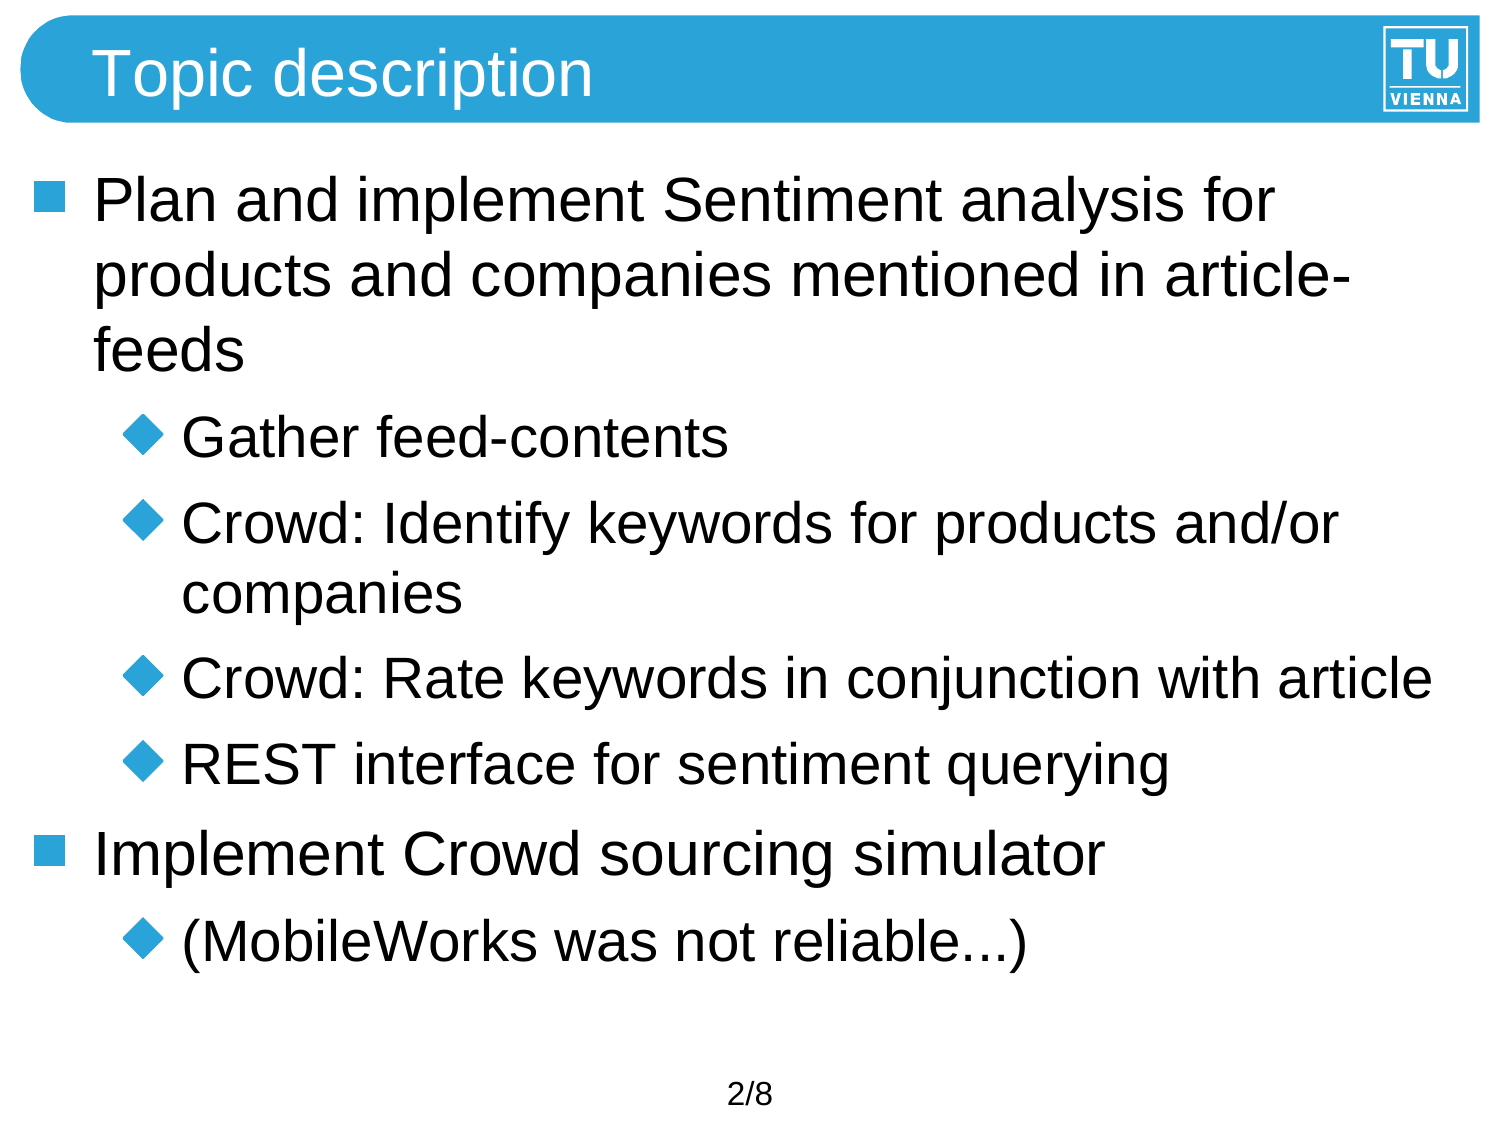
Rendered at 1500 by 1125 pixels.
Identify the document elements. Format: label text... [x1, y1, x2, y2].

list Plan and implement Sentiment analysis for products and companies mentioned in article-feeds Gather feed-contents Crowd: Identify keywords for products and/or companies Crowd: Rate keywords in conjunction with article REST interface for sentiment querying Implement Crowd sourcing simulator (MobileWorks was not reliable...) [19, 151, 1481, 1050]
title Topic description [76, 7, 1350, 132]
